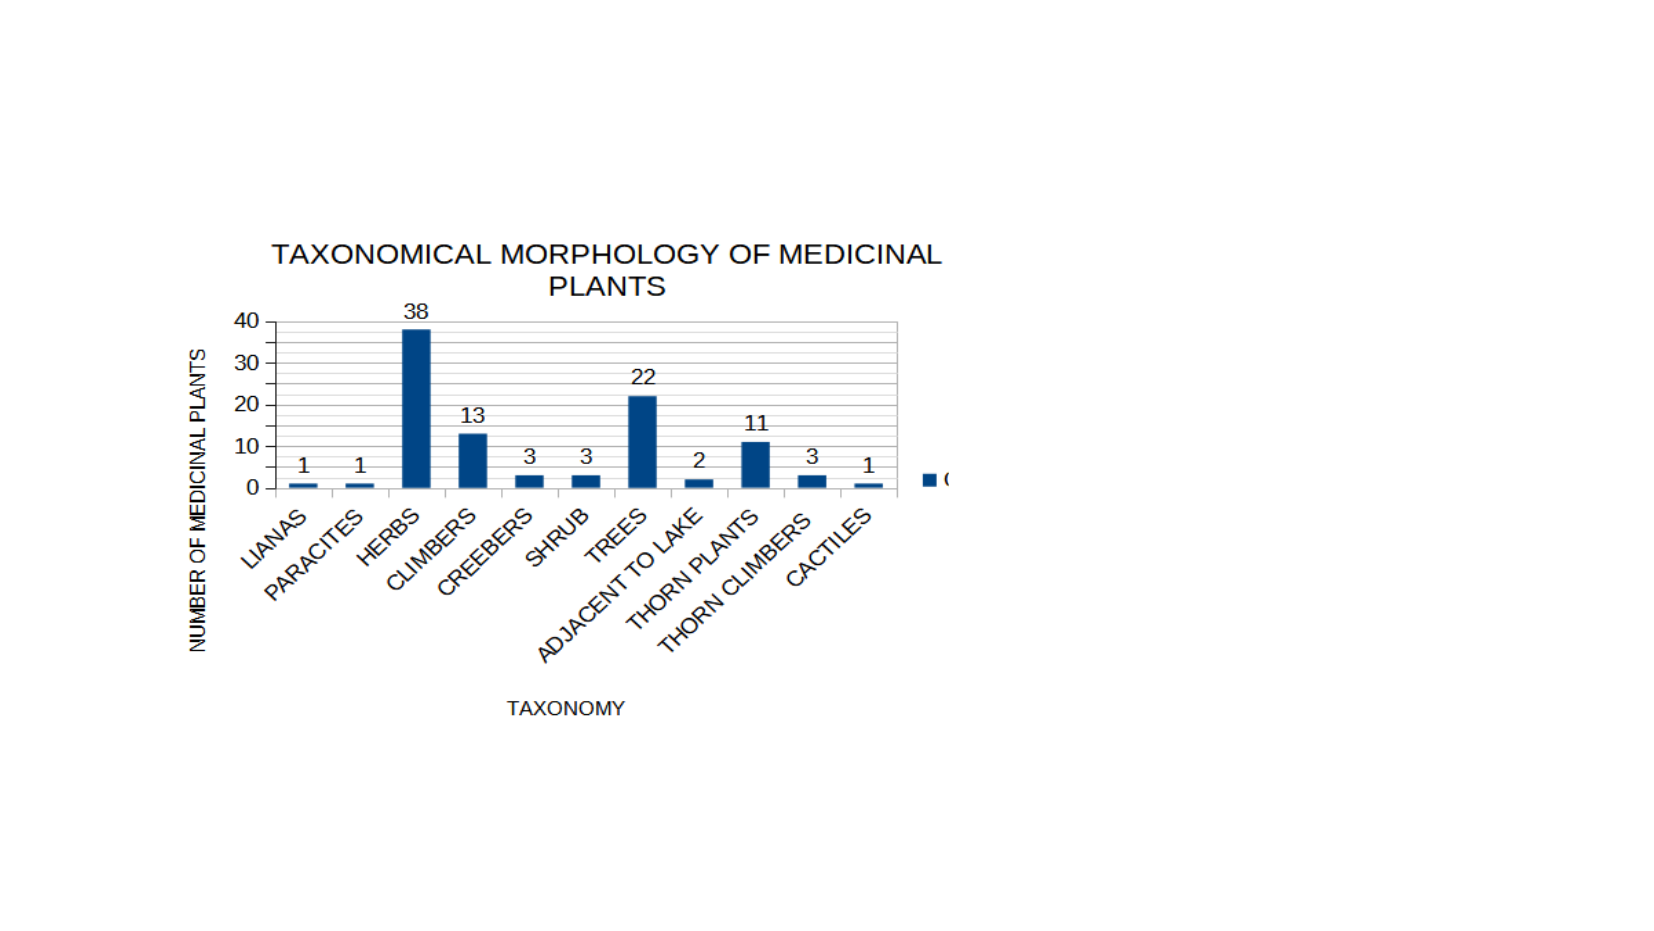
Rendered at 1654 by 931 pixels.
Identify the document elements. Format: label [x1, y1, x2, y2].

picture [150, 210, 949, 751]
